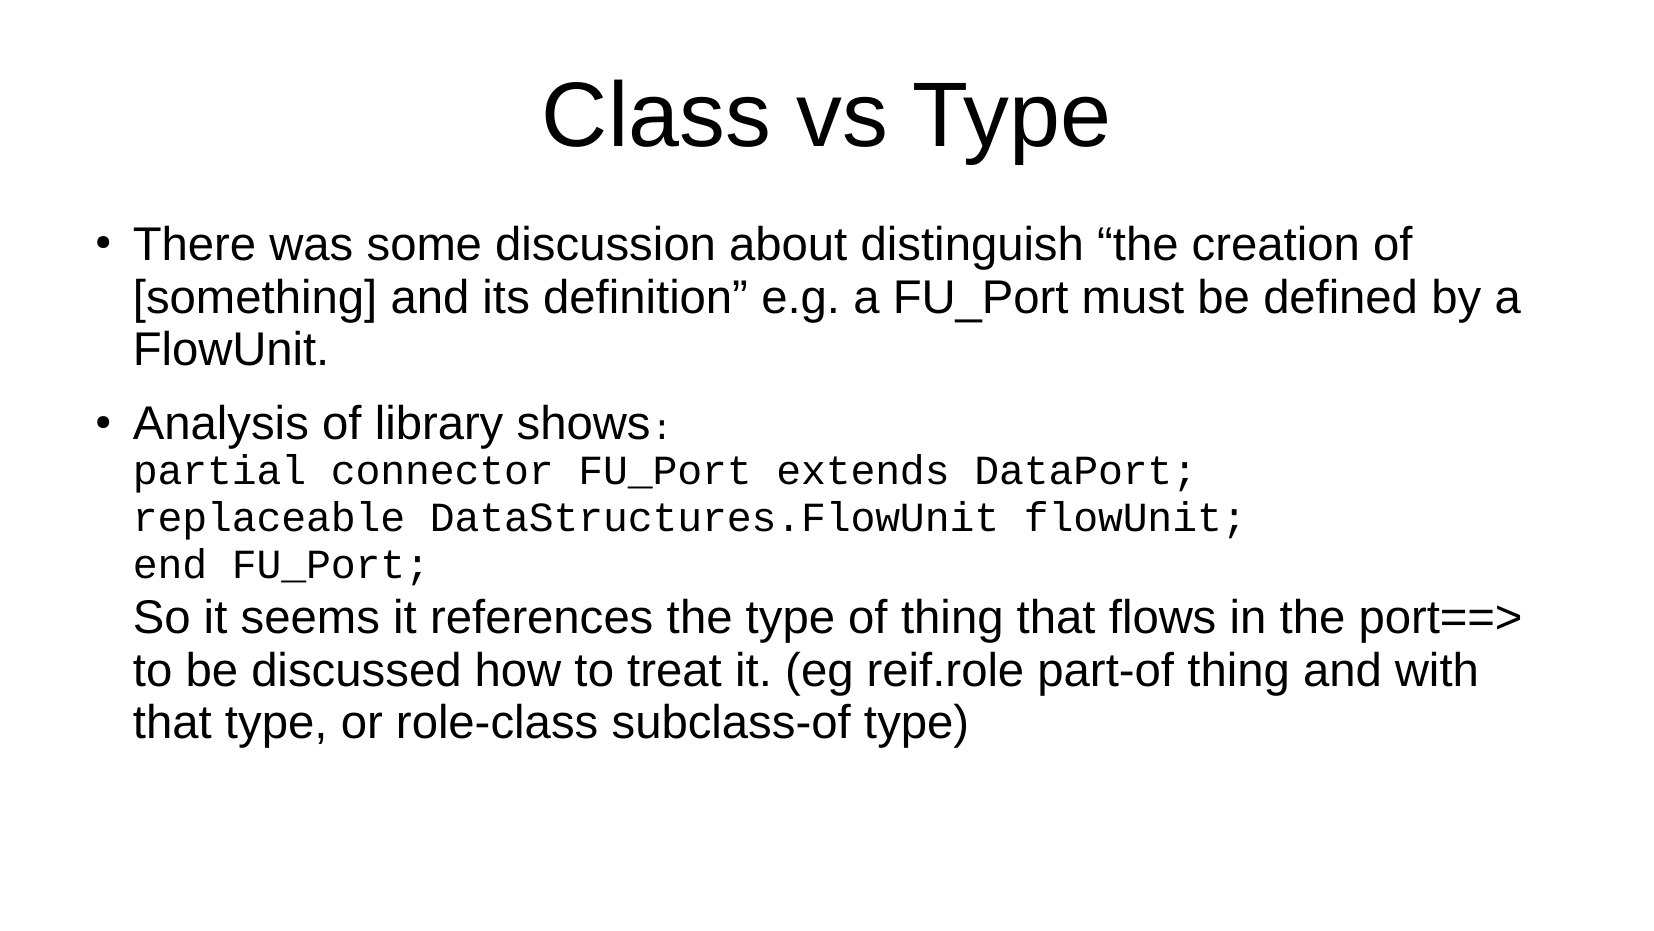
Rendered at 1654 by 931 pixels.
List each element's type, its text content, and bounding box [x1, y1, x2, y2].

list There was some discussion about distinguish “the creation of [something] and its definition” e.g. a FU_Port must be defined by a FlowUnit. Analysis of library shows: partial connector FU_Port extends DataPort; replaceable DataStructures.FlowUnit flowUnit; end FU_Port; So it seems it references the type of thing that flows in the port==> to be discussed how to treat it. (eg reif.role part-of thing and with that type, or role-class subclass-of type) [82, 217, 1571, 758]
title Class vs Type [82, 37, 1571, 193]
